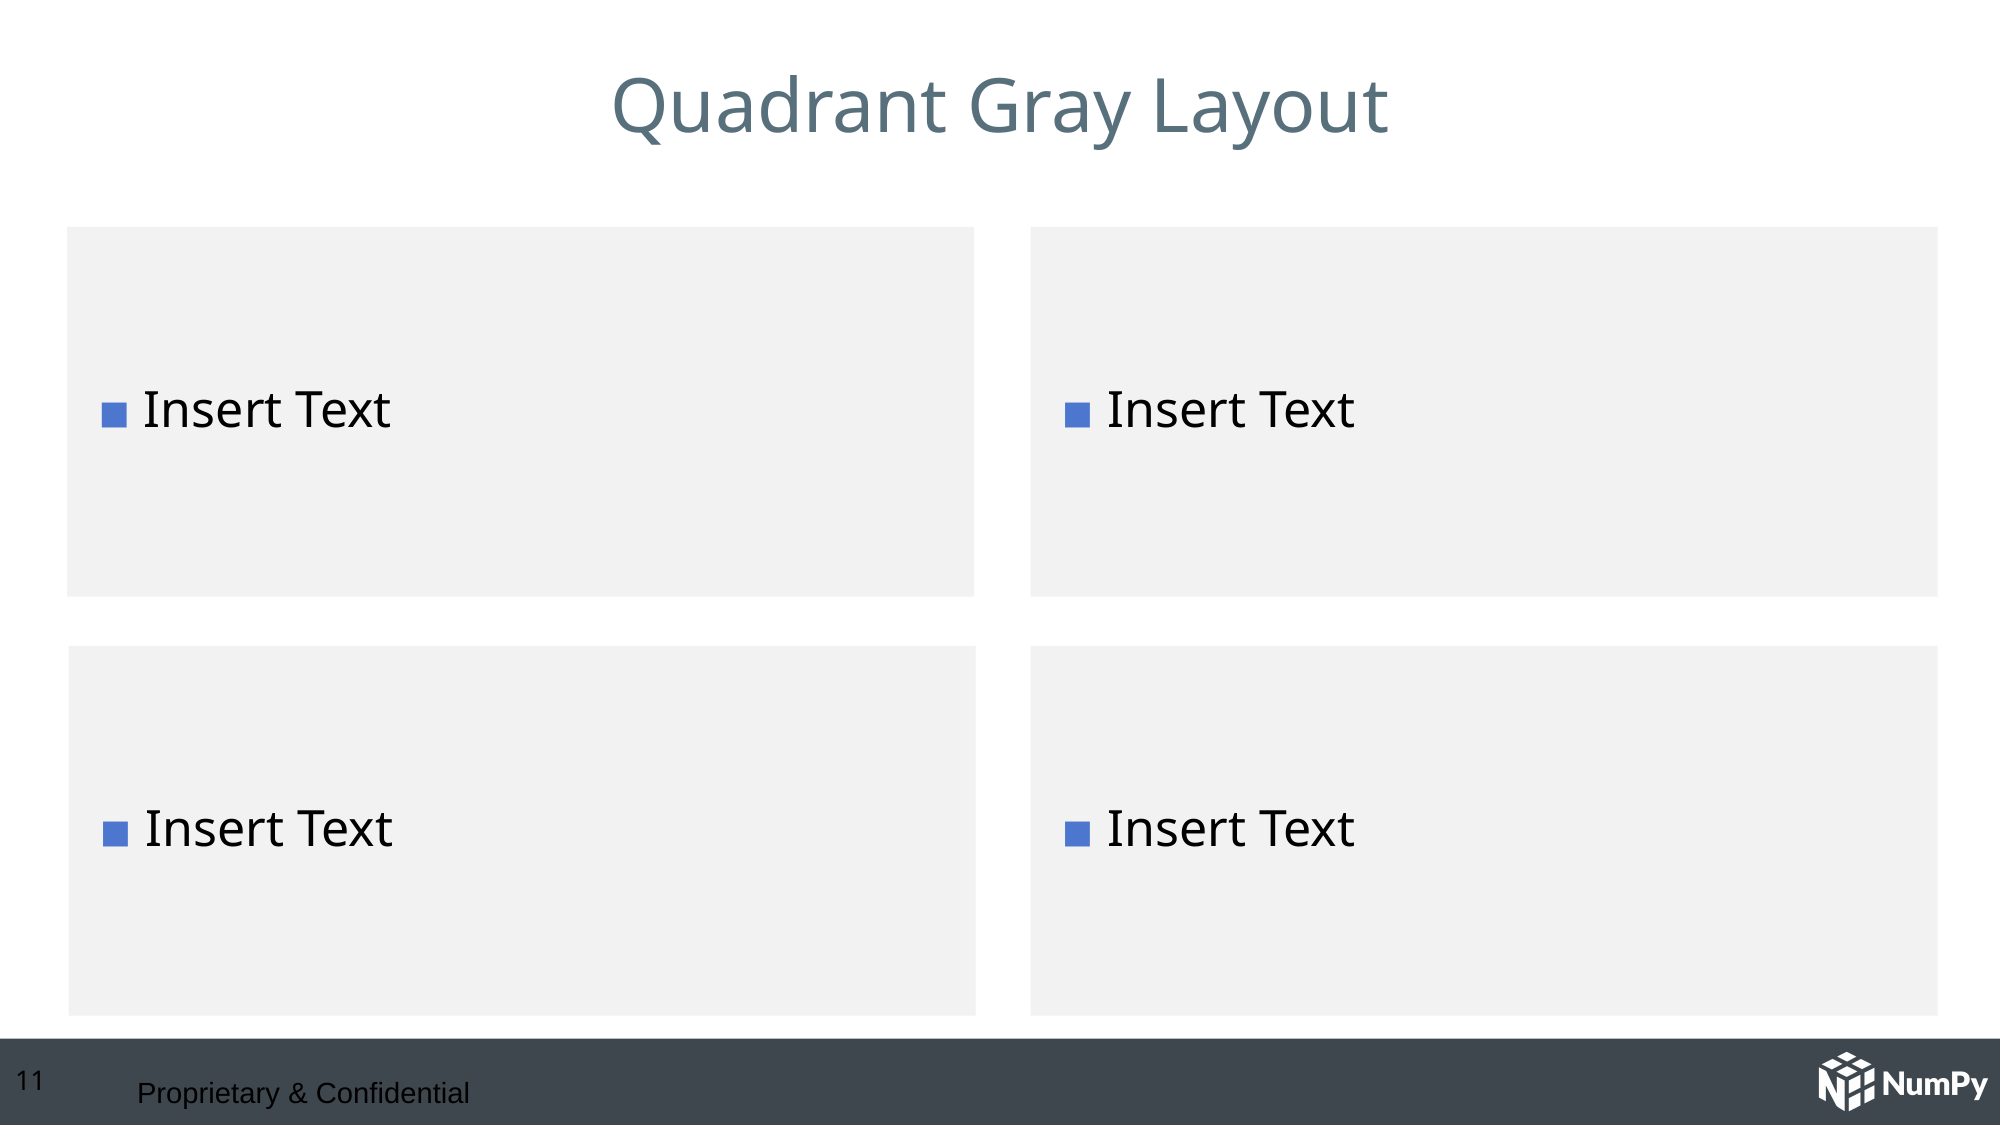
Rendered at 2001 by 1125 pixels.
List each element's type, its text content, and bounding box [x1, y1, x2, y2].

slide_number <number> [0, 1038, 121, 1125]
title Quadrant Gray Layout [0, 0, 2000, 218]
list Insert Text [68, 645, 976, 1016]
list Insert Text [1030, 226, 1938, 597]
footer Proprietary & Confidential [122, 1058, 1055, 1125]
picture [1807, 1038, 2000, 1125]
list Insert Text [1030, 645, 1938, 1016]
list Insert Text [67, 226, 975, 597]
